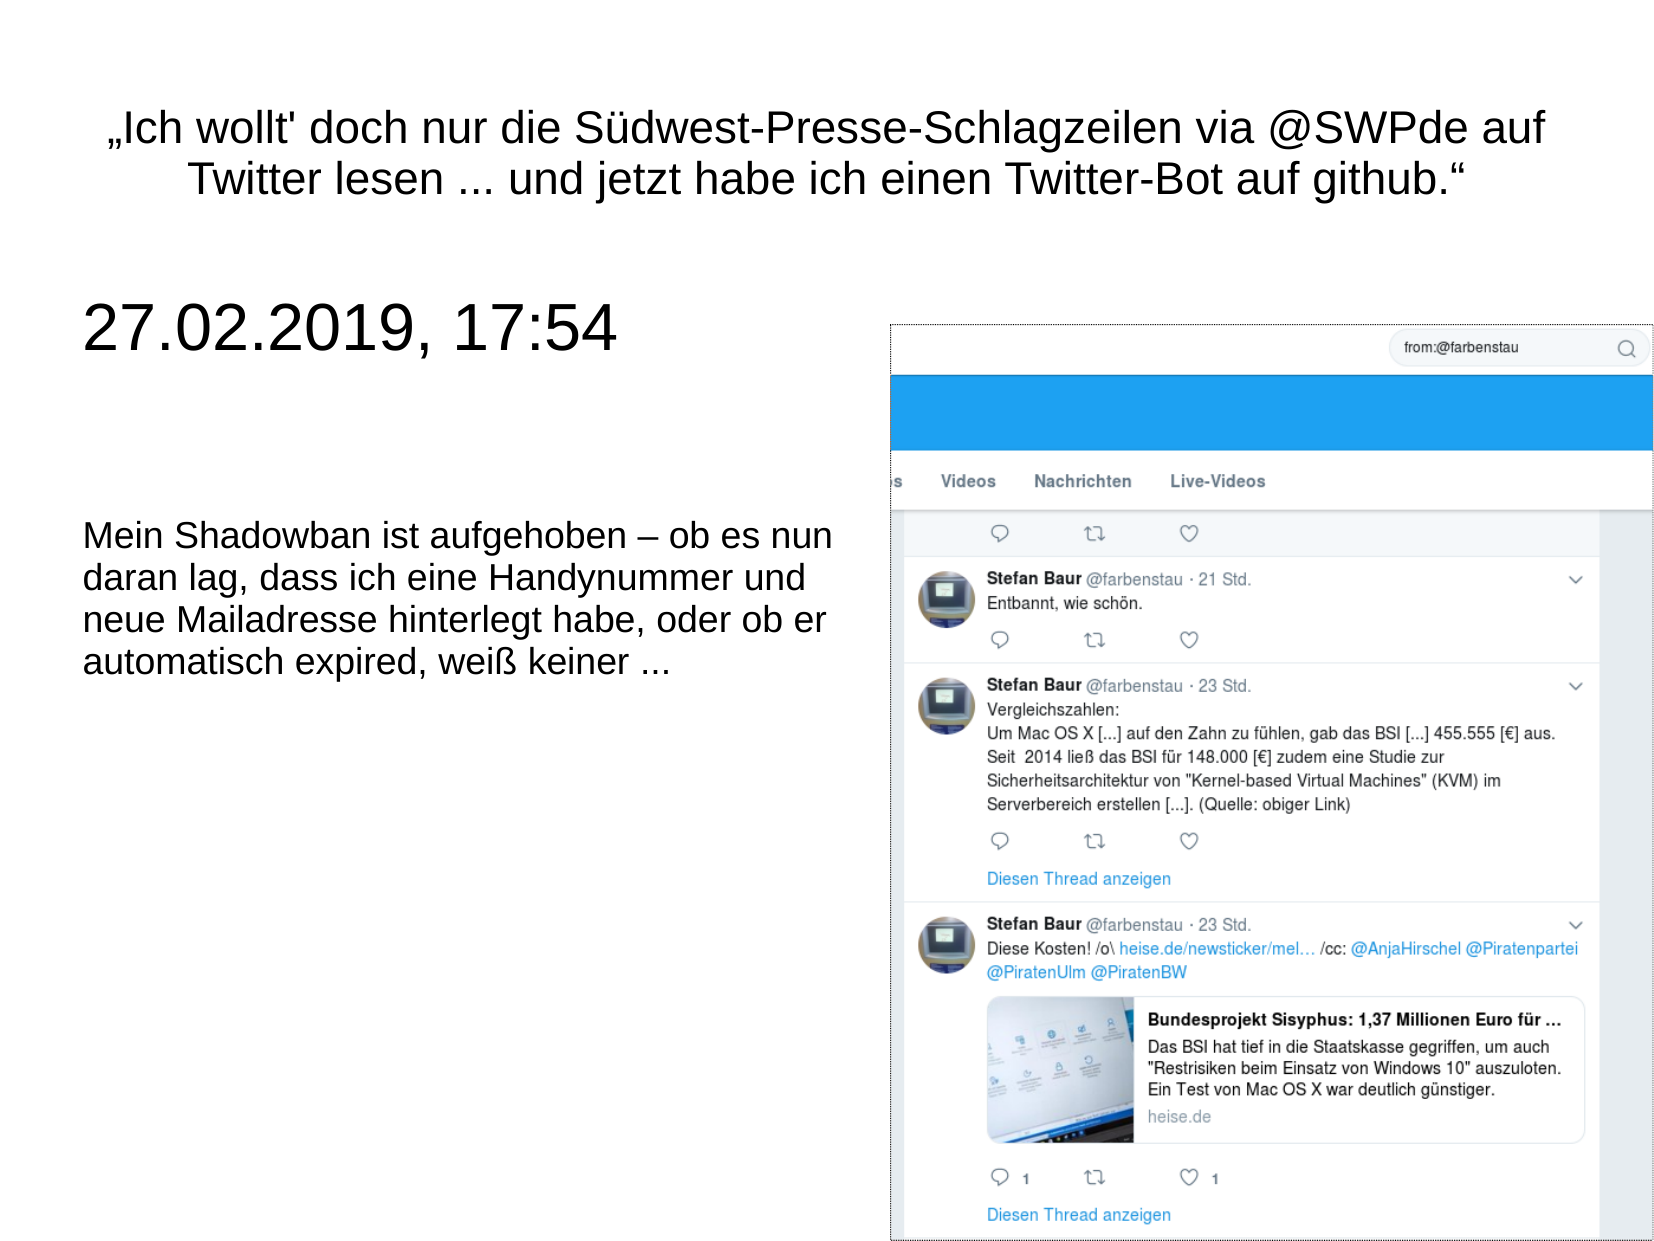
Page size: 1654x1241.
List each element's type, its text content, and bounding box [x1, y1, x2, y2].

picture [890, 324, 1654, 1241]
title „Ich wollt' doch nur die Südwest-Presse-Schlagzeilen via @SWPde auf Twitter lesen ... und jetzt habe ich einen Twitter-Bot auf github.“ [82, 49, 1571, 257]
subtitle 27.02.2019, 17:54 Mein Shadowban ist aufgehoben – ob es nun daran lag, dass ich eine Handynummer und neue Mailadresse hinterlegt habe, oder ob er automatisch expired, weiß keiner ... [82, 290, 1571, 1010]
